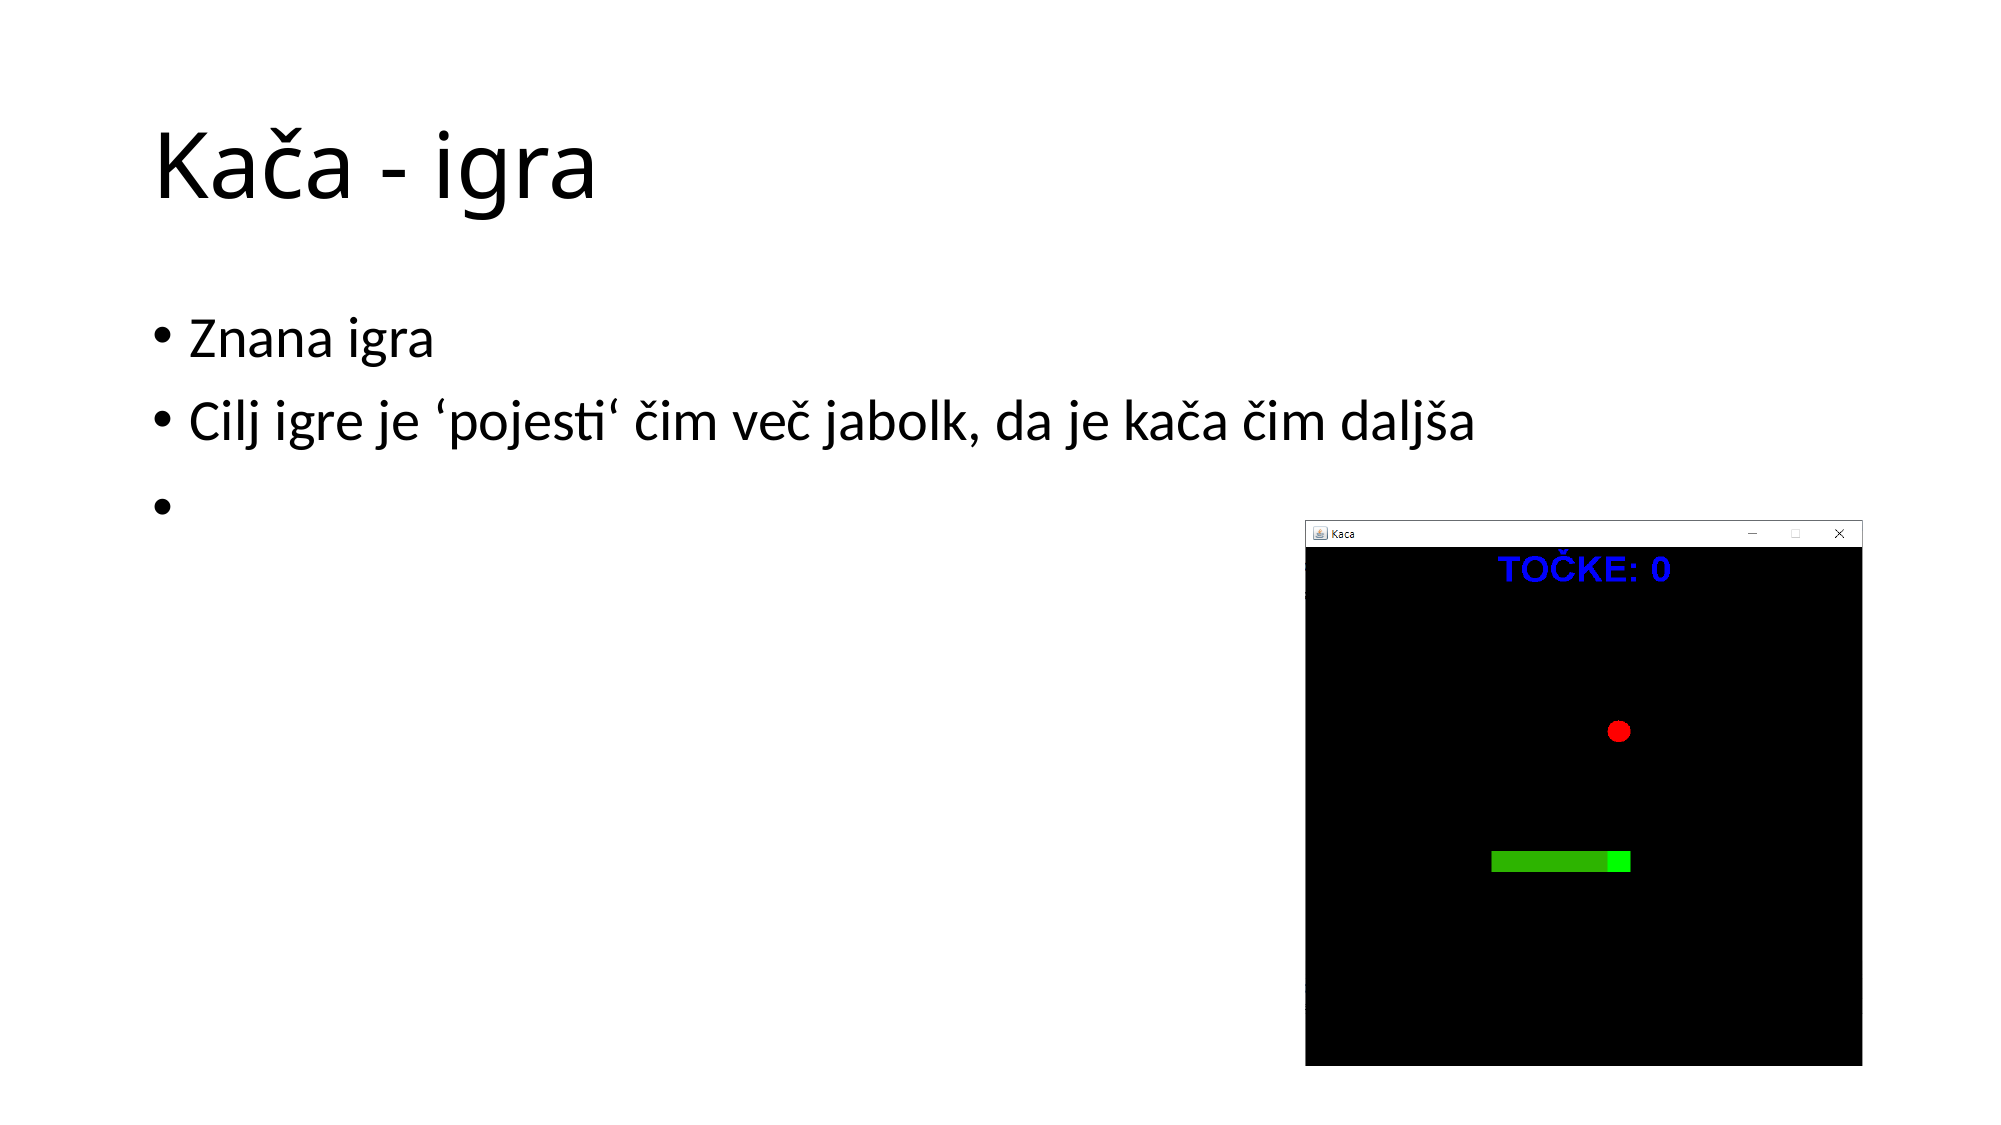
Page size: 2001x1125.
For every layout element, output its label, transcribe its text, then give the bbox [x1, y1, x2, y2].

list Znana igra Cilj igre je ‘pojesti‘ čim več jabolk, da je kača čim daljša [137, 299, 1863, 1014]
picture [1305, 521, 1863, 1066]
title Kača - igra [137, 59, 1863, 278]
